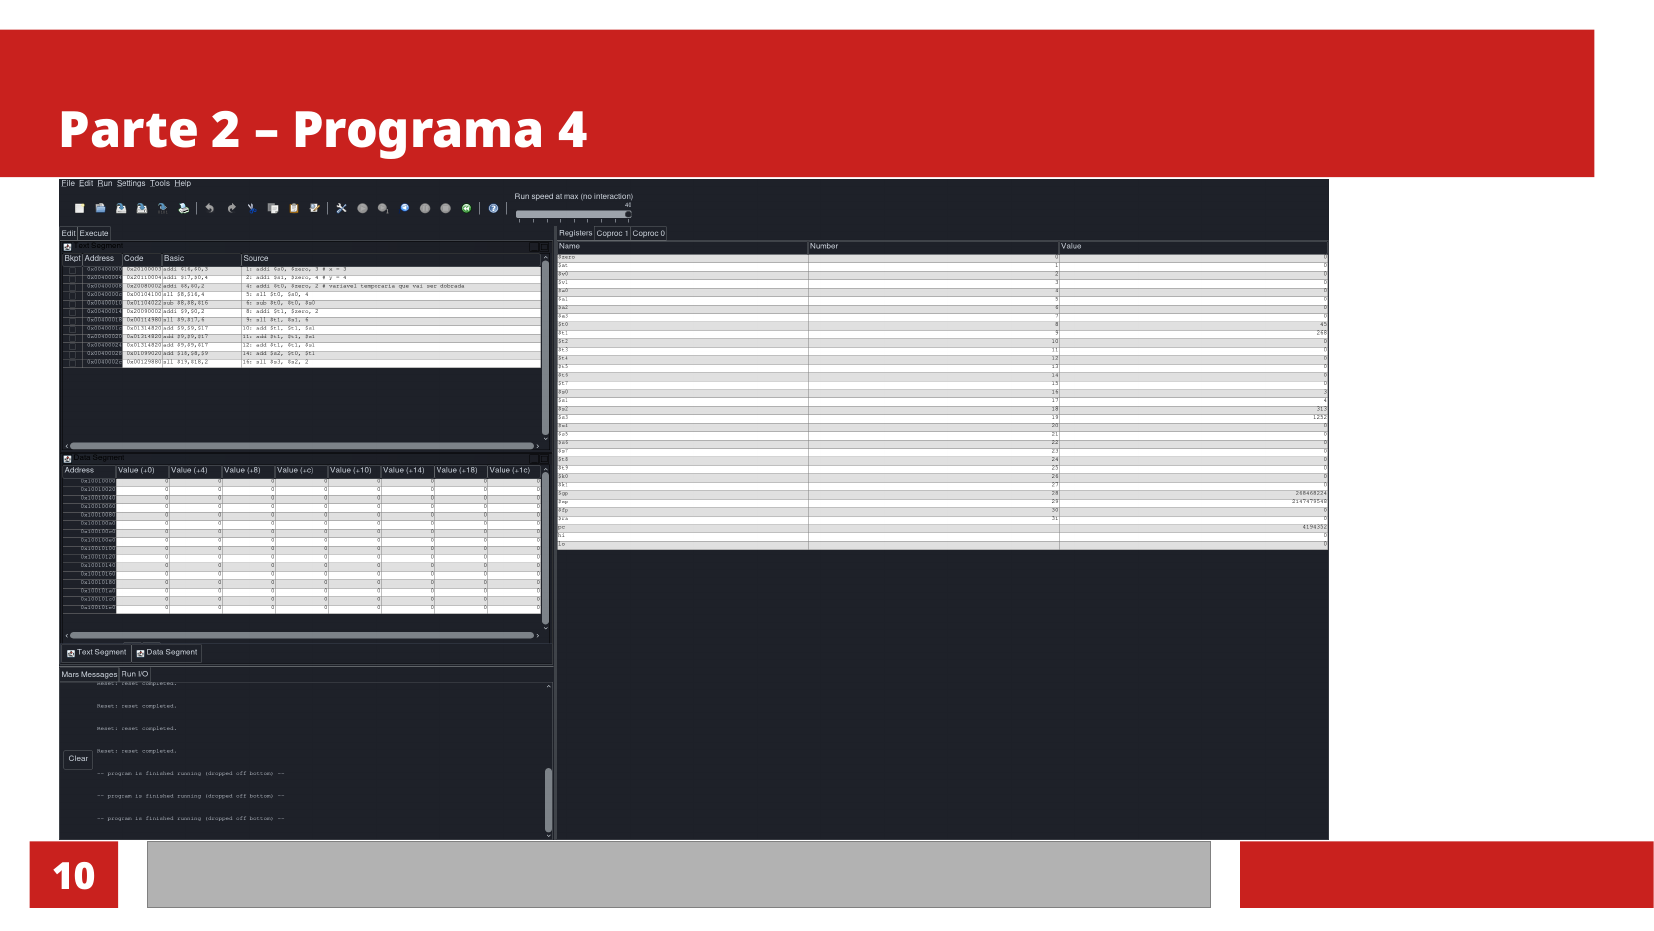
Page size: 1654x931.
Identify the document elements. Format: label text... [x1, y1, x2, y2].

title Parte 2 – Programa 4 [59, 44, 1595, 163]
picture [59, 179, 1329, 840]
